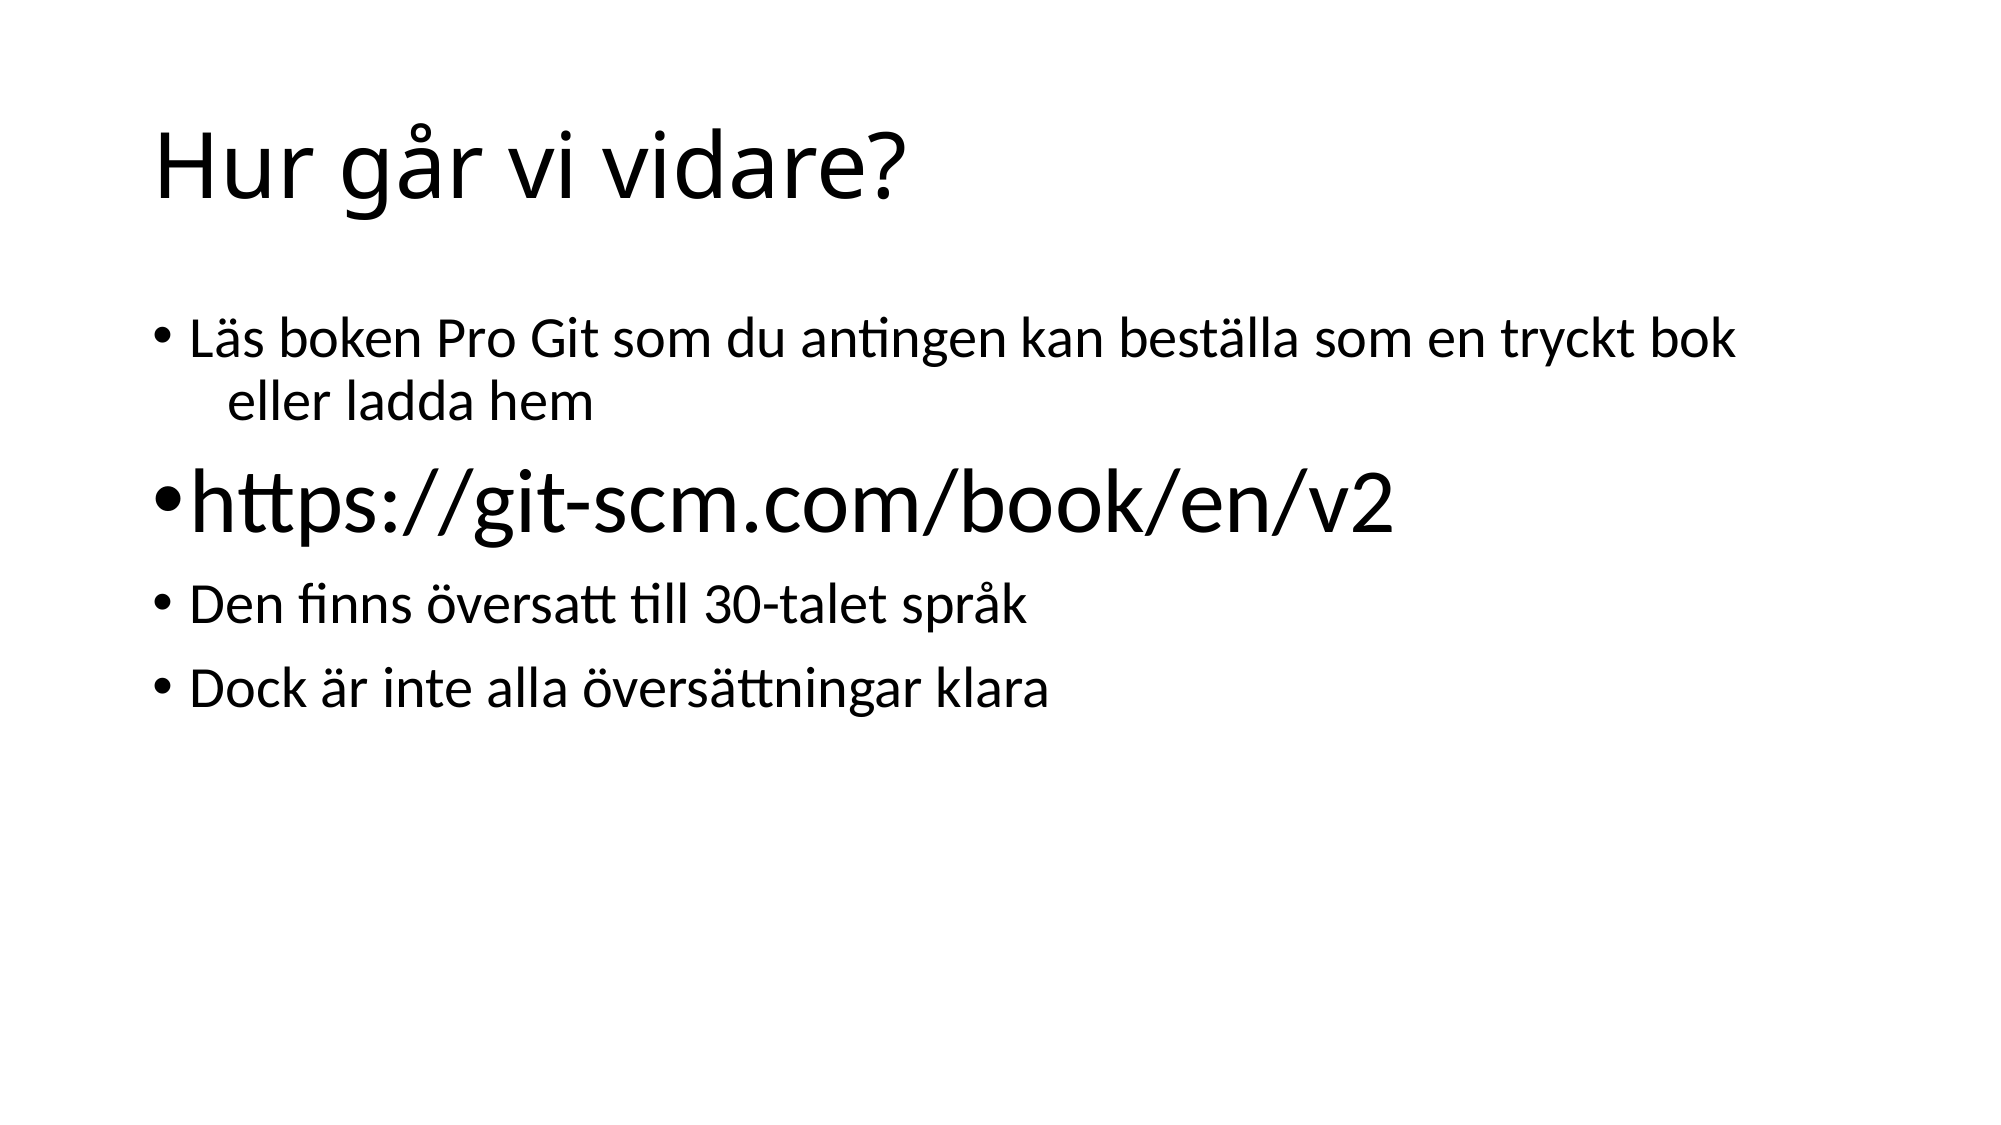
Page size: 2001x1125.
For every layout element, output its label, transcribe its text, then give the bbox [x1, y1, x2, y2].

list Läs boken Pro Git som du antingen kan beställa som en tryckt bok eller ladda hem https://git-scm.com/book/en/v2 Den finns översatt till 30-talet språk Dock är inte alla översättningar klara [137, 299, 1863, 1014]
title Hur går vi vidare? [137, 59, 1863, 278]
